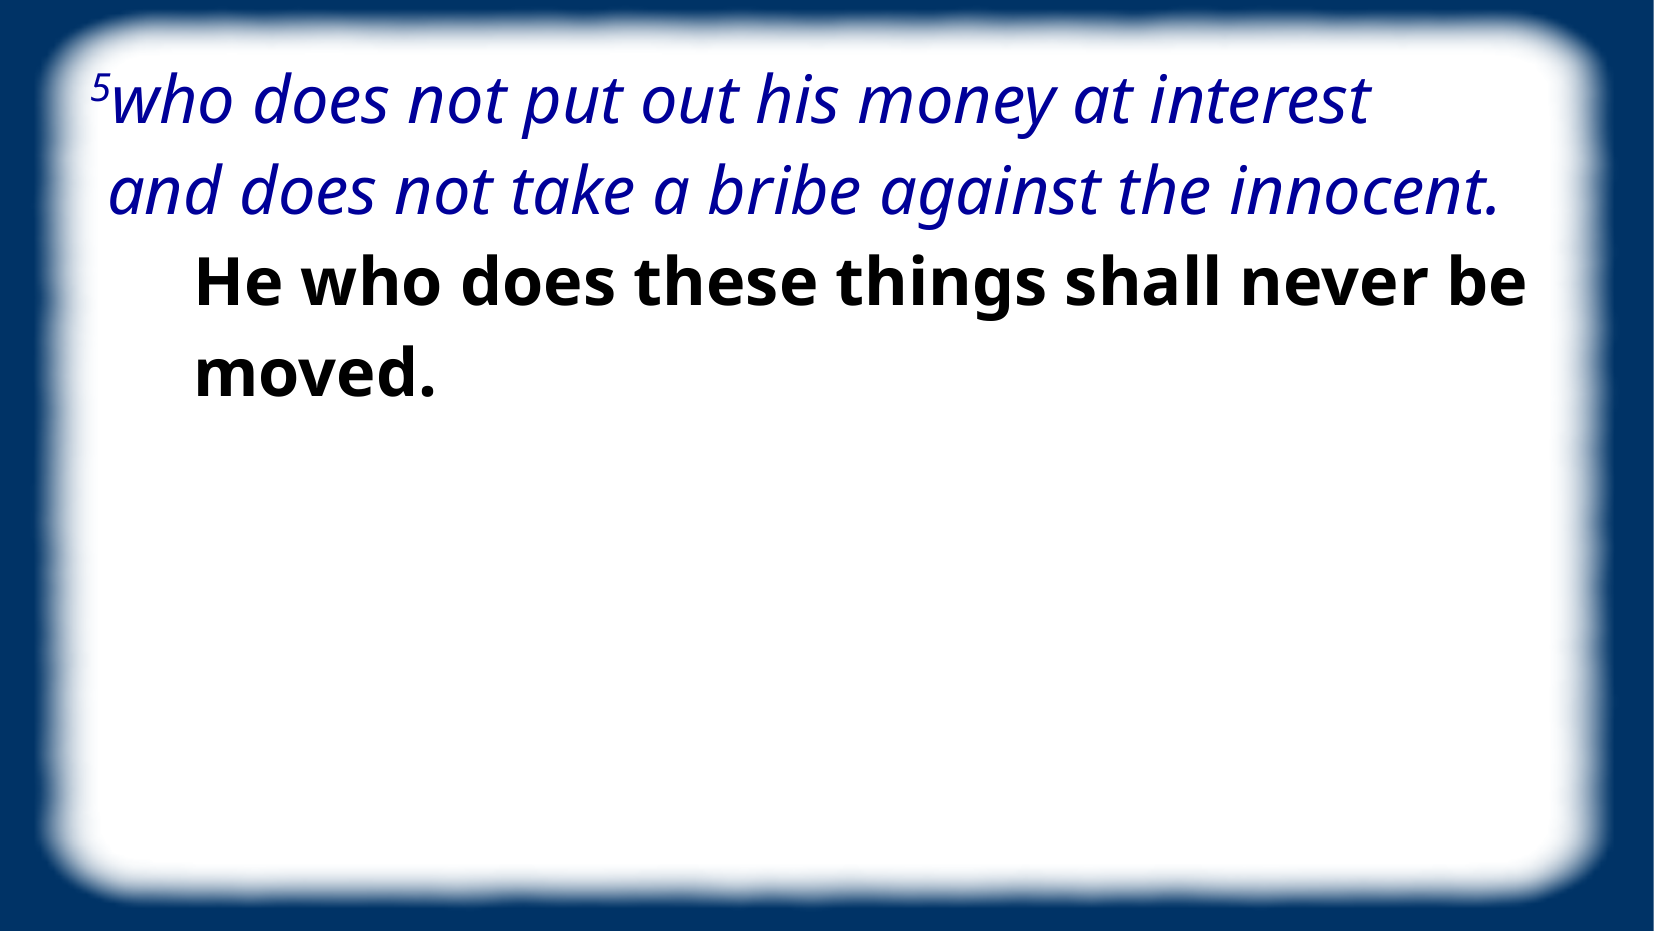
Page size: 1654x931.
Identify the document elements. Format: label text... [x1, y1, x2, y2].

picture [0, 0, 1654, 931]
text_box 5who does not put out his money at interest and does not take a bribe against the innocent. He who does these things shall never be moved. [75, 45, 1576, 415]
